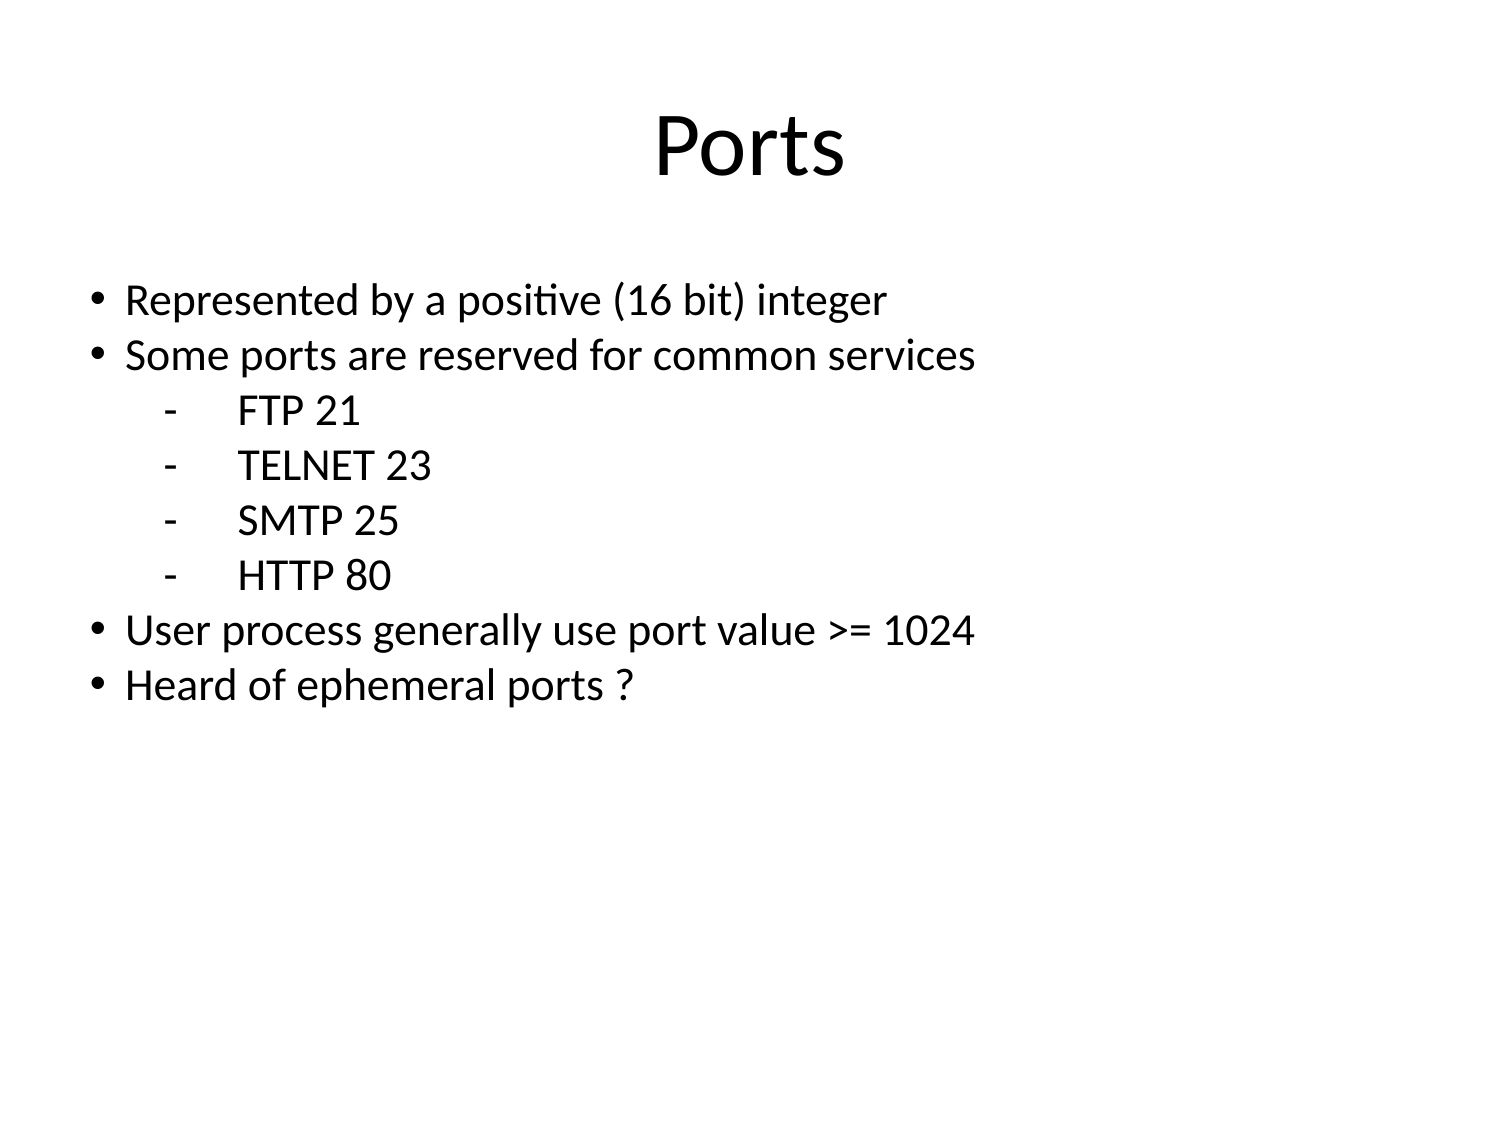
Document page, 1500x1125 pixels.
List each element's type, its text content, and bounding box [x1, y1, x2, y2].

text_box Ports [75, 45, 1425, 233]
text_box Represented by a positive (16 bit) integer Some ports are reserved for common services - FTP 21 - TELNET 23 - SMTP 25 - HTTP 80 User process generally use port value >= 1024 Heard of ephemeral ports ? [75, 262, 1425, 1005]
